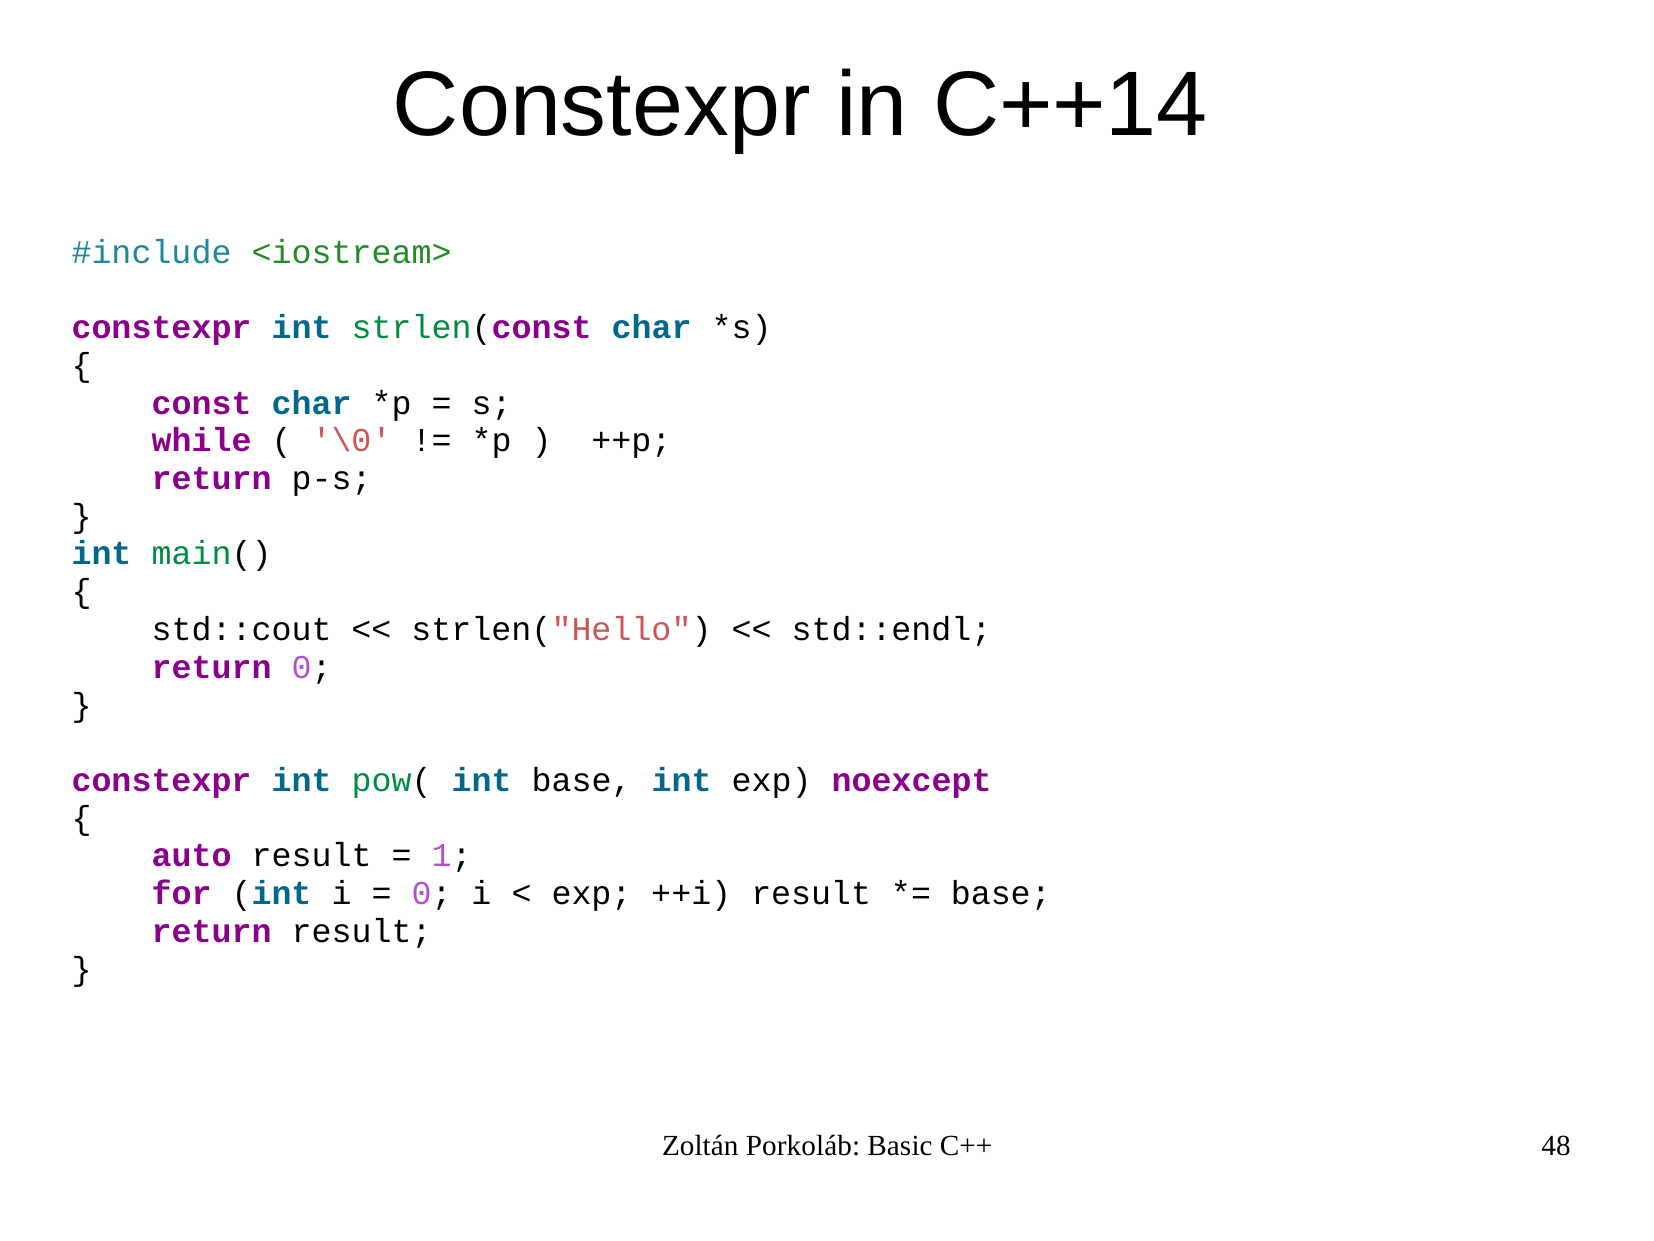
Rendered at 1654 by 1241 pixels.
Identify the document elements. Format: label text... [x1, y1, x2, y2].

title Constexpr in C++14 [56, 0, 1546, 195]
text_box #include <iostream> constexpr int strlen(const char *s) { const char *p = s; while ( '\0' != *p ) ++p; return p-s; } int main() { std::cout << strlen("Hello") << std::endl; return 0; } constexpr int pow( int base, int exp) noexcept { auto result = 1; for (int i = 0; i < exp; ++i) result *= base; return result; } [56, 195, 1654, 1241]
